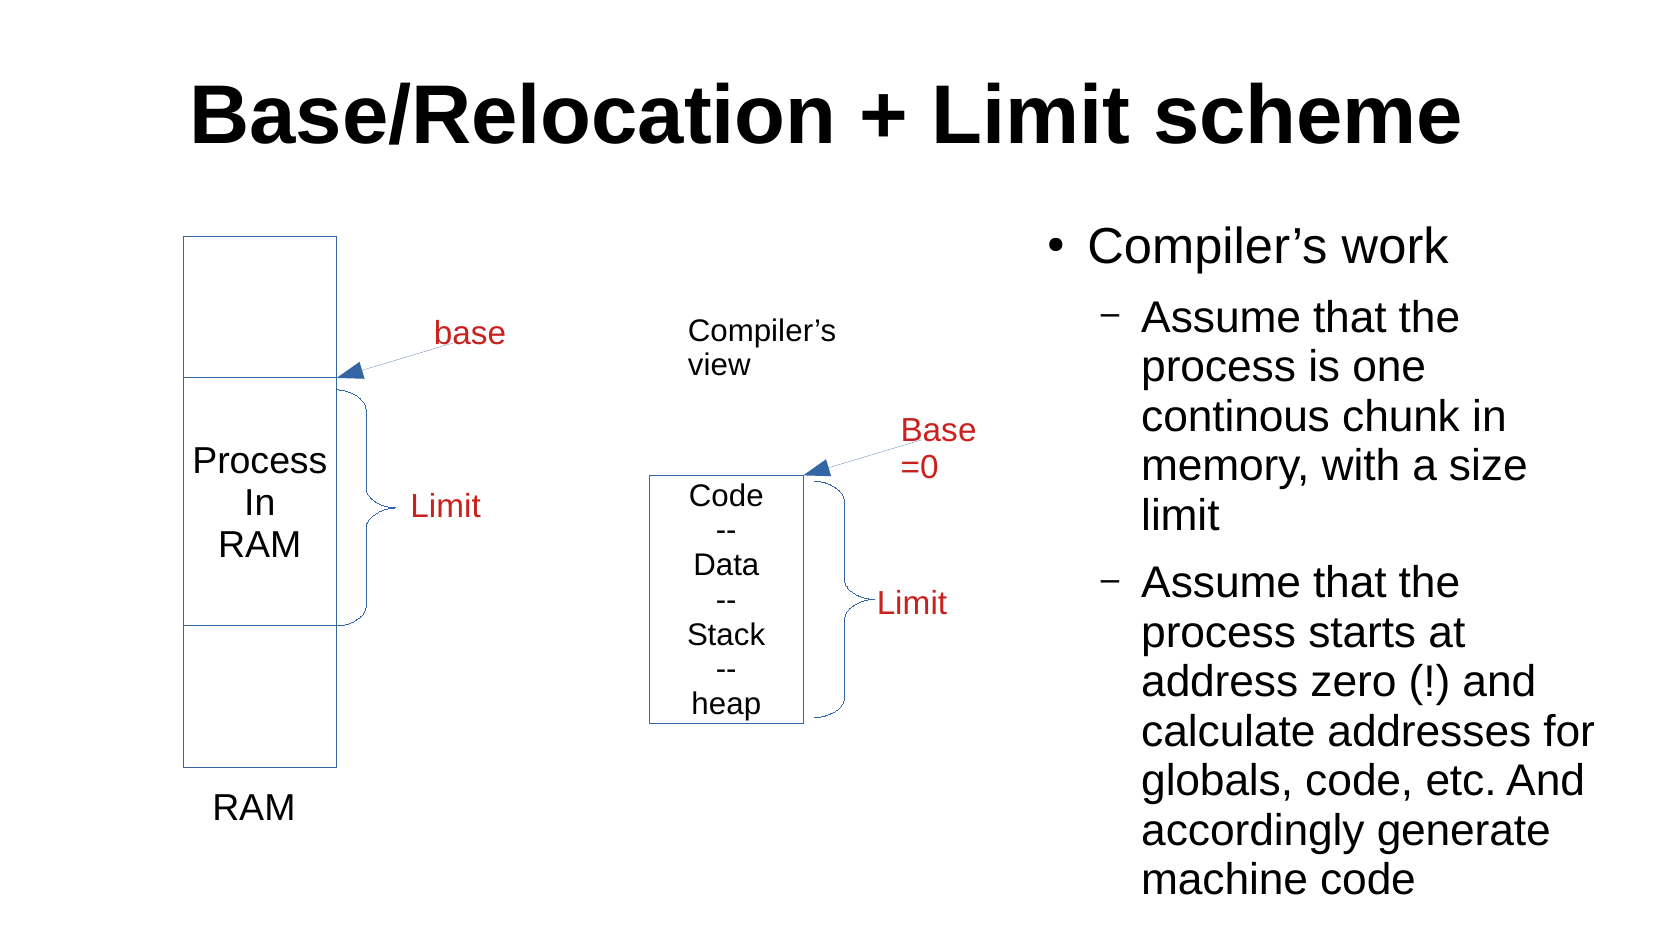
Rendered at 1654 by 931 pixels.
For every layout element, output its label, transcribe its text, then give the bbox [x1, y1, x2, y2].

text_box Code -- Data -- Stack -- heap [649, 475, 804, 724]
list Compiler’s work Assume that the process is one continous chunk in memory, with a size limit Assume that the process starts at address zero (!) and calculate addresses for globals, code, etc. And accordingly generate machine code [1033, 217, 1619, 910]
text_box [183, 625, 337, 768]
text_box Process In RAM [183, 377, 337, 625]
text_box Compiler’s view [673, 305, 852, 390]
text_box RAM [112, 779, 396, 837]
text_box Base =0 [885, 404, 999, 504]
title Base/Relocation + Limit scheme [82, 37, 1571, 193]
text_box Limit [395, 479, 508, 579]
text_box [183, 236, 337, 377]
text_box base [419, 307, 532, 406]
text_box Limit [862, 577, 975, 677]
